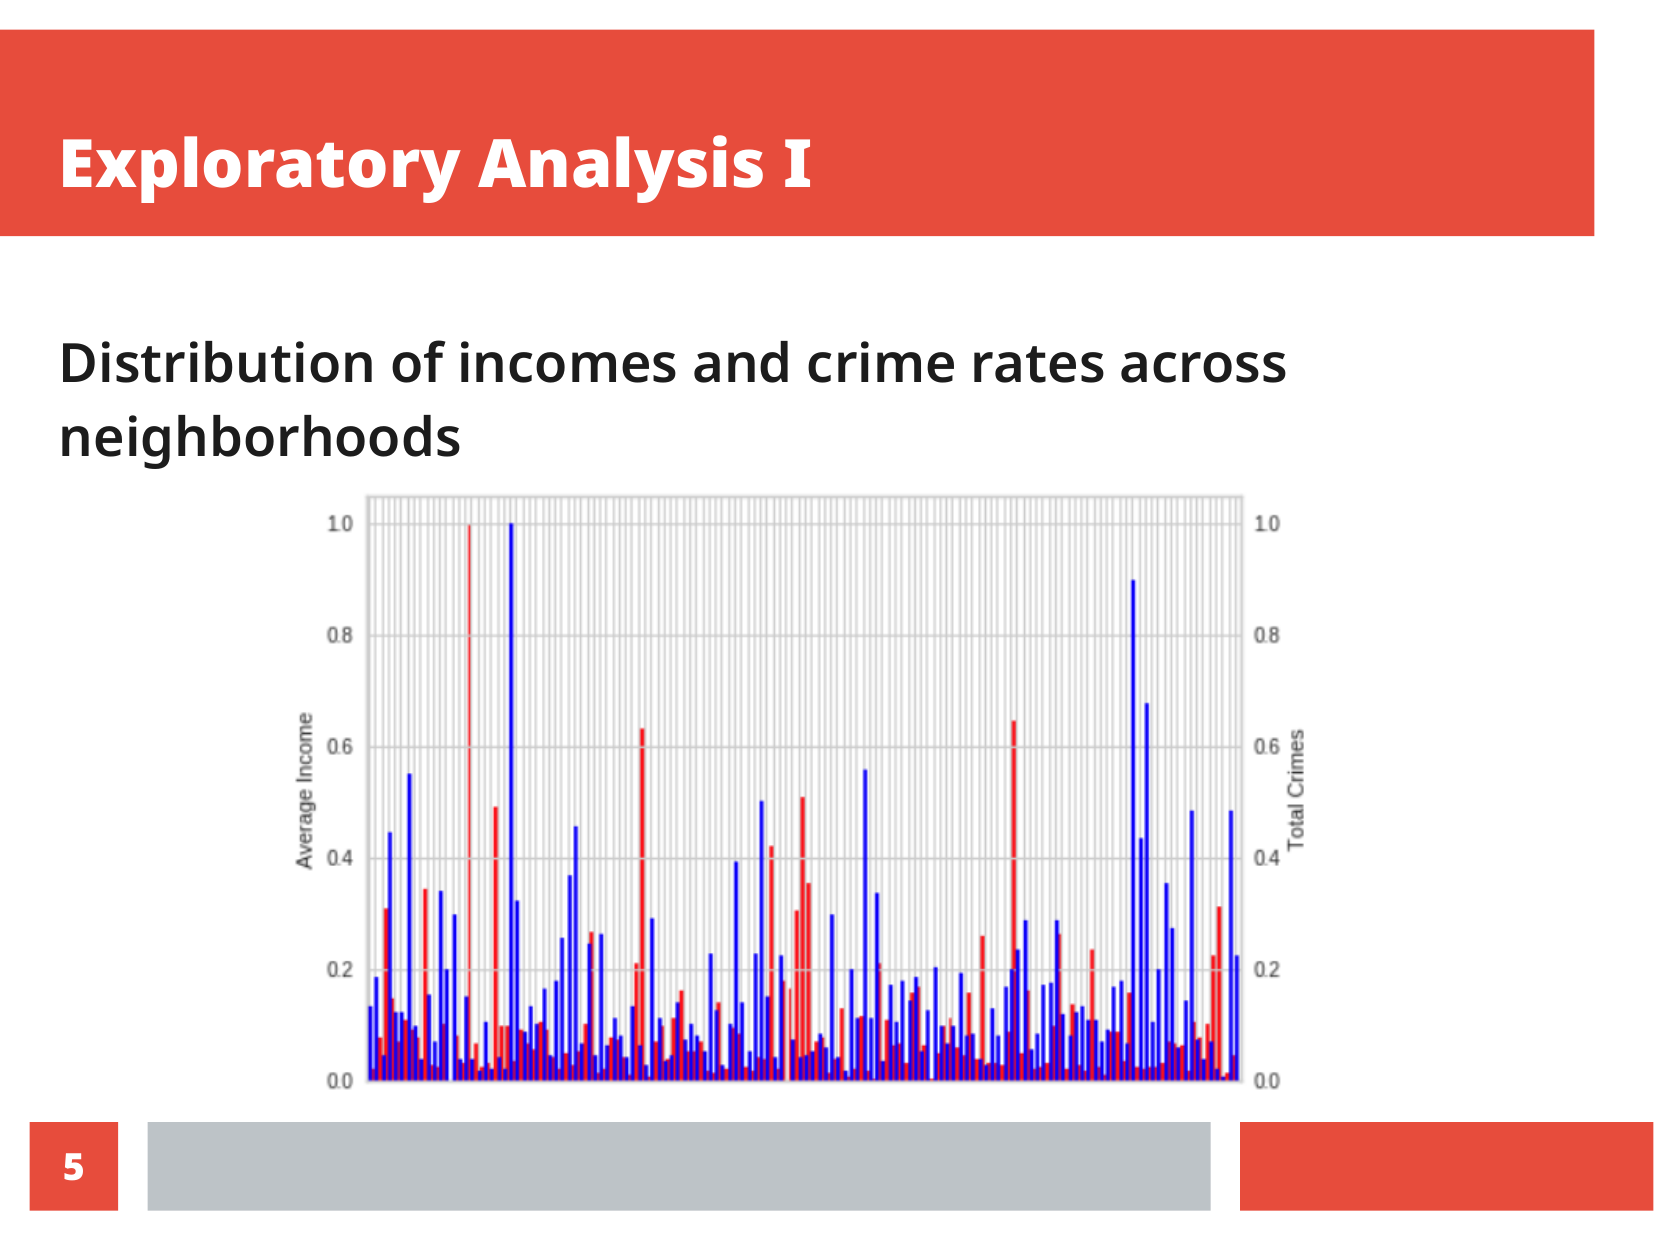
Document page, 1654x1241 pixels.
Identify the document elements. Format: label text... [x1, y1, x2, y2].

title Exploratory Analysis I [59, 59, 1595, 207]
picture [283, 484, 1318, 1096]
list Distribution of incomes and crime rates across neighborhoods [59, 324, 1565, 1093]
